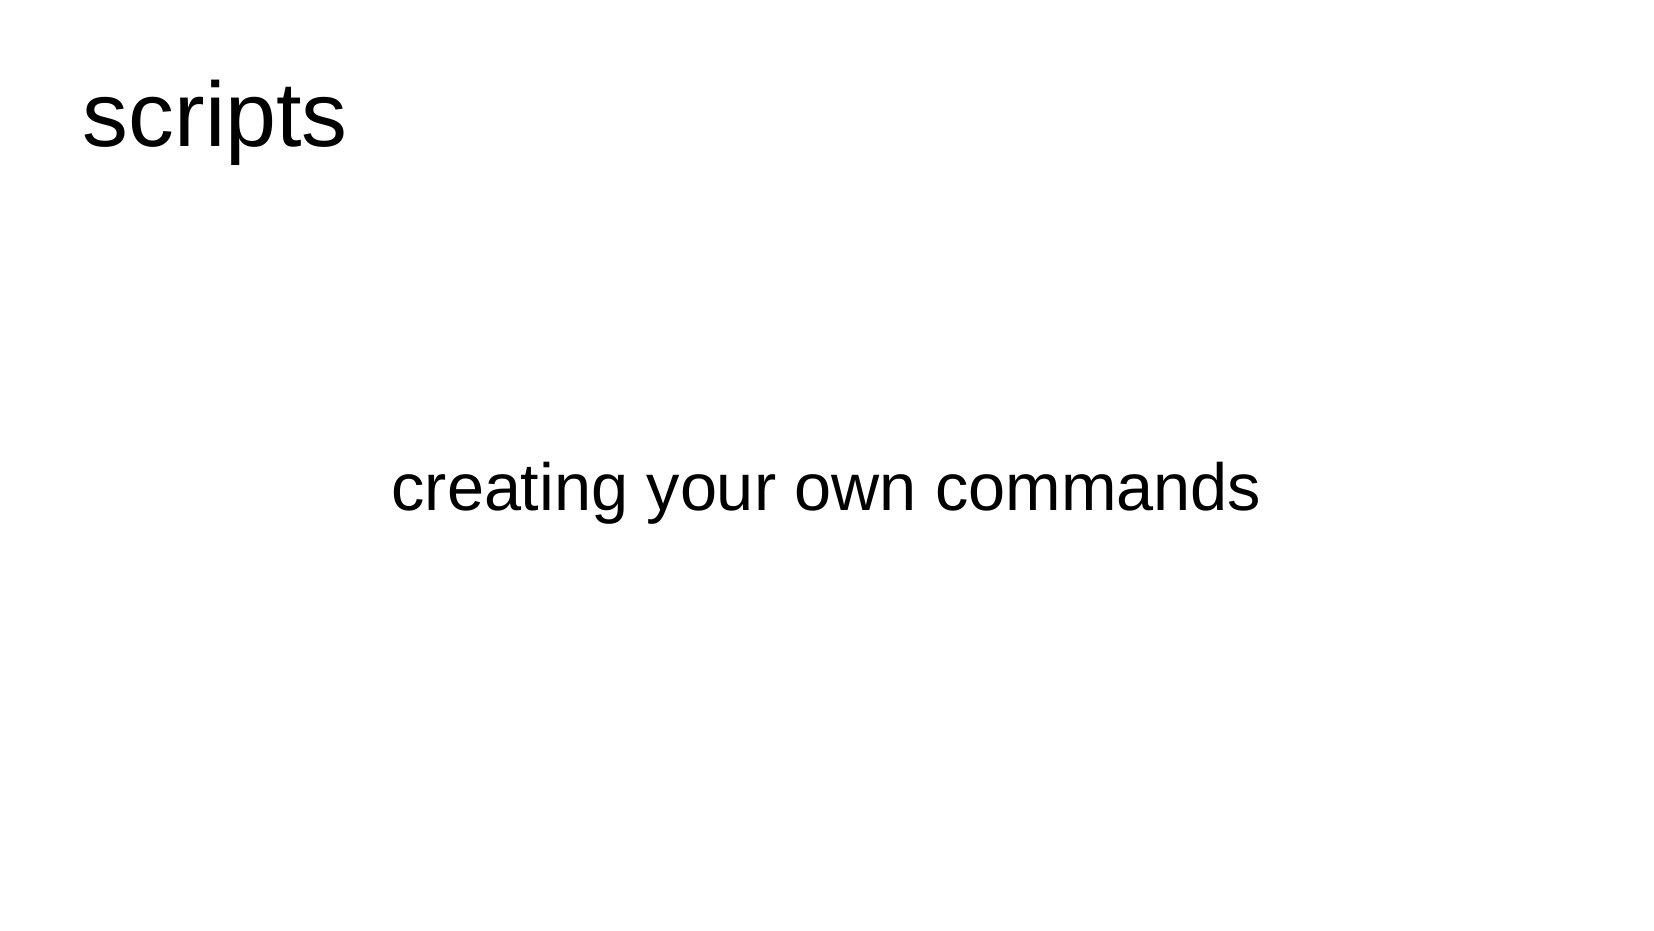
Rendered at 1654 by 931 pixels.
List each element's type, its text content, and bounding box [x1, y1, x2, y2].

title scripts [82, 37, 1571, 193]
subtitle creating your own commands [82, 217, 1571, 758]
